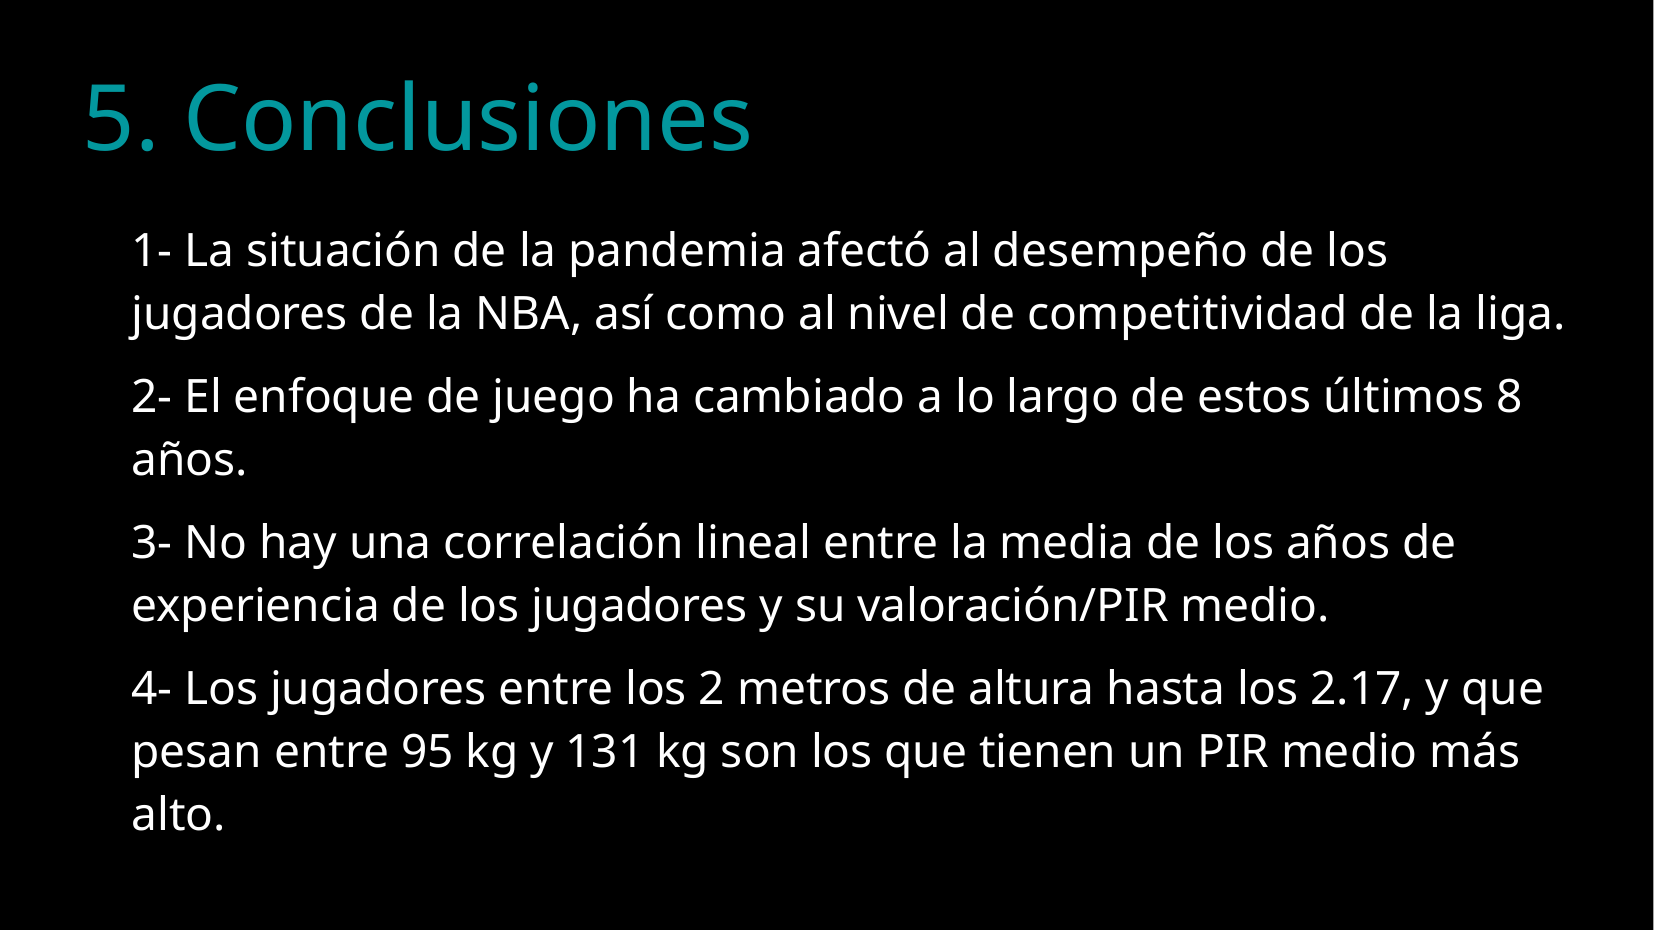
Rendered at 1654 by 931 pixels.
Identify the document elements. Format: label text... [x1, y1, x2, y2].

title 5. Conclusiones [82, 28, 1571, 201]
list 1- La situación de la pandemia afectó al desempeño de los jugadores de la NBA, así como al nivel de competitividad de la liga. 2- El enfoque de juego ha cambiado a lo largo de estos últimos 8 años. 3- No hay una correlación lineal entre la media de los años de experiencia de los jugadores y su valoración/PIR medio. 4- Los jugadores entre los 2 metros de altura hasta los 2.17, y que pesan entre 95 kg y 131 kg son los que tienen un PIR medio más alto. [82, 217, 1571, 857]
